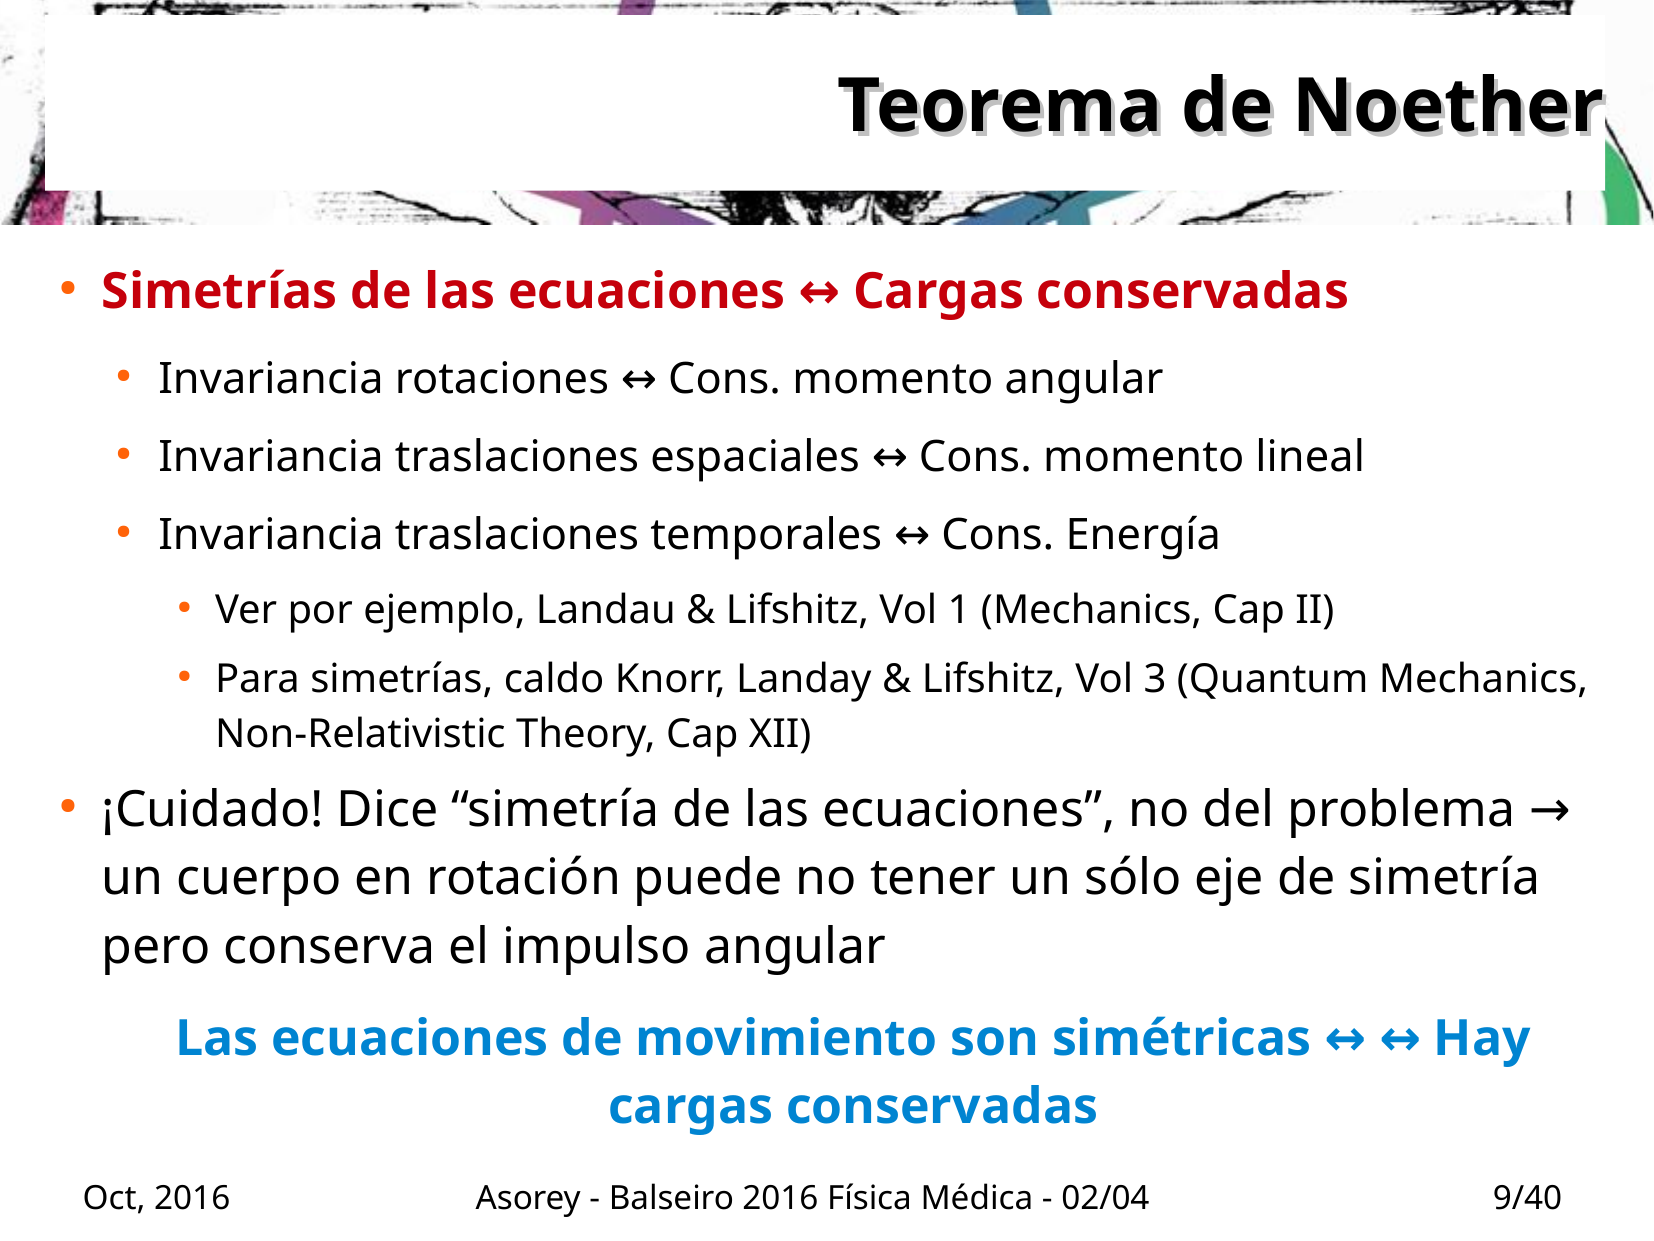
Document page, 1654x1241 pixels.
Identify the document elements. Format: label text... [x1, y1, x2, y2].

title Teorema de Noether [45, 15, 1606, 191]
picture [0, 0, 1654, 225]
list Simetrías de las ecuaciones ↔ Cargas conservadas Invariancia rotaciones ↔ Cons. momento angular Invariancia traslaciones espaciales ↔ Cons. momento lineal Invariancia traslaciones temporales ↔ Cons. Energía Ver por ejemplo, Landau & Lifshitz, Vol 1 (Mechanics, Cap II) Para simetrías, caldo Knorr, Landay & Lifshitz, Vol 3 (Quantum Mechanics, Non-Relativistic Theory, Cap XII) ¡Cuidado! Dice “simetría de las ecuaciones”, no del problema → un cuerpo en rotación puede no tener un sólo eje de simetría pero conserva el impulso angular Las ecuaciones de movimiento son simétricas ↔ ↔ Hay cargas conservadas [45, 255, 1606, 1156]
